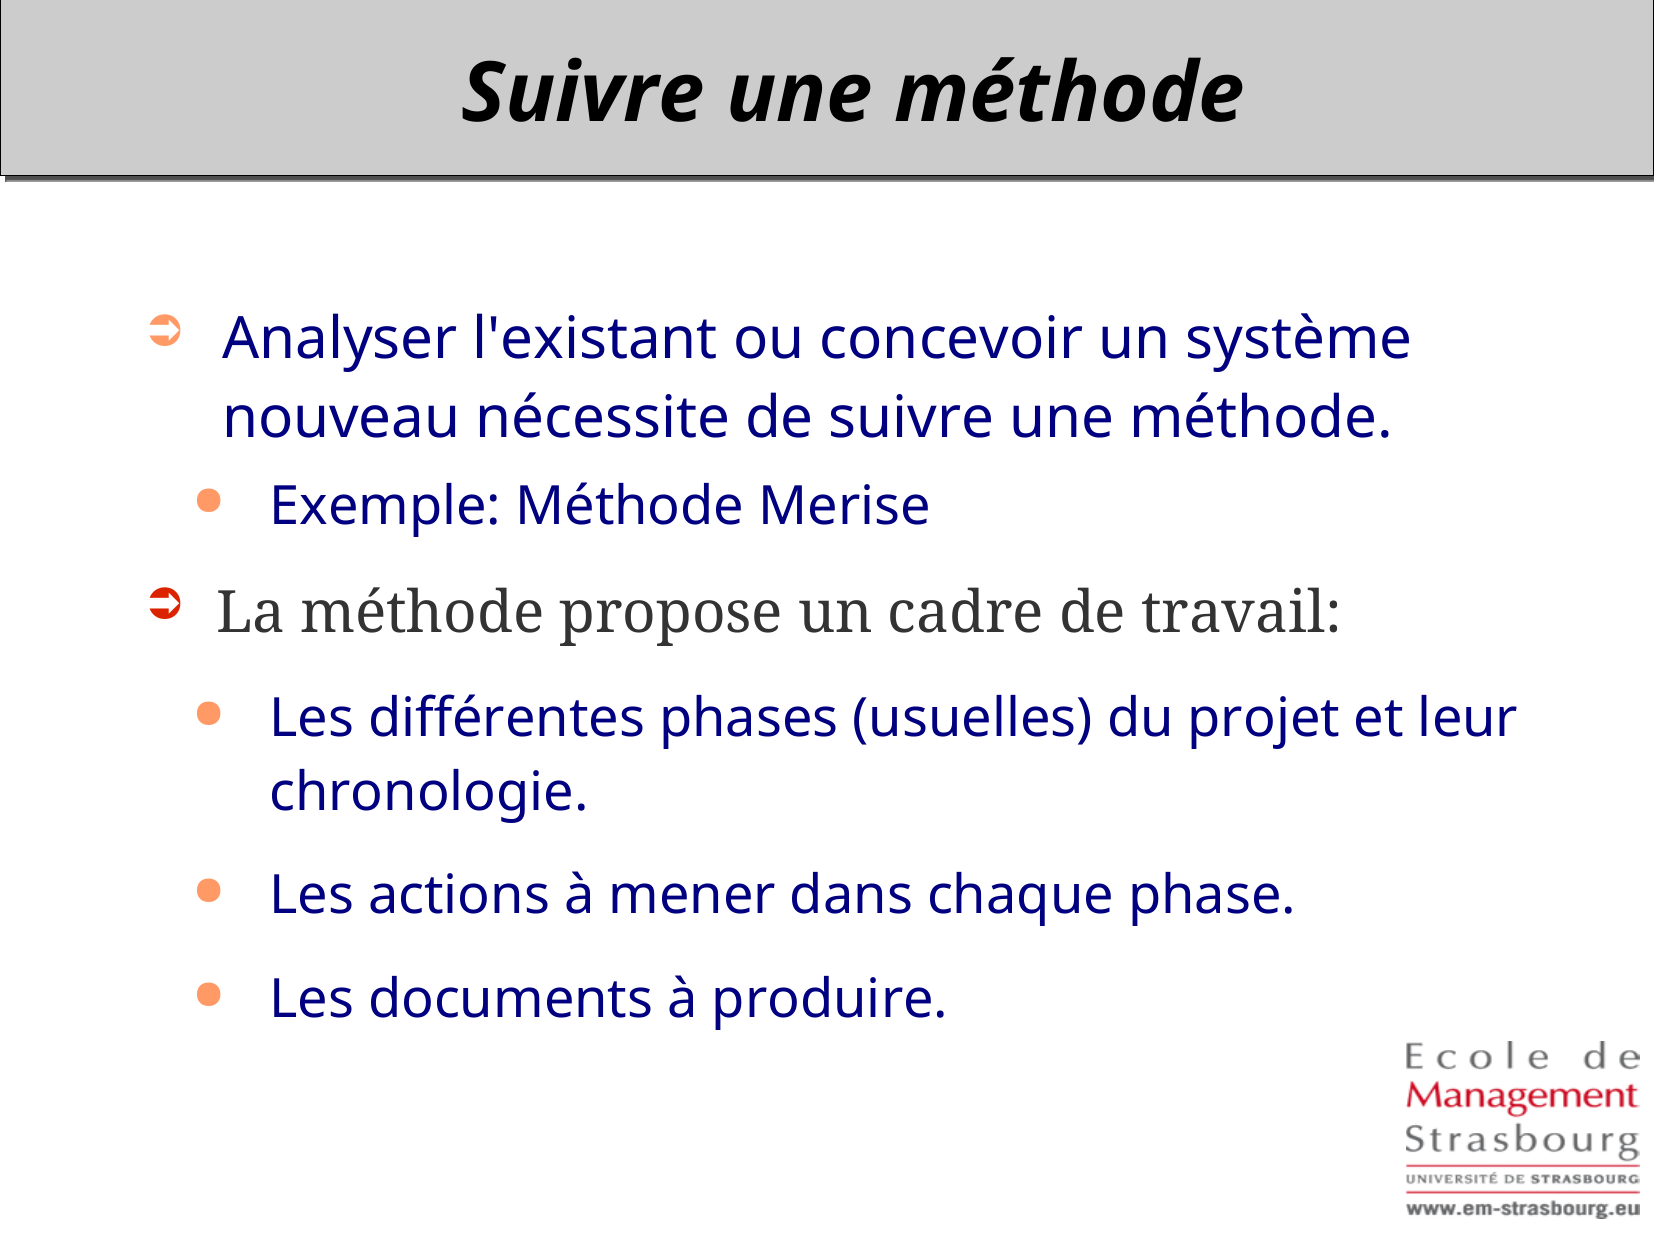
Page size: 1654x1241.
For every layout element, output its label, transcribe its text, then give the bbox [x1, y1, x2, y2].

list Analyser l'existant ou concevoir un système nouveau nécessite de suivre une méthode. Exemple: Méthode Merise La méthode propose un cadre de travail: Les différentes phases (usuelles) du projet et leur chronologie. Les actions à mener dans chaque phase. Les documents à produire. [133, 296, 1555, 1207]
title Suivre une méthode [147, 34, 1560, 143]
picture [1406, 1041, 1640, 1219]
